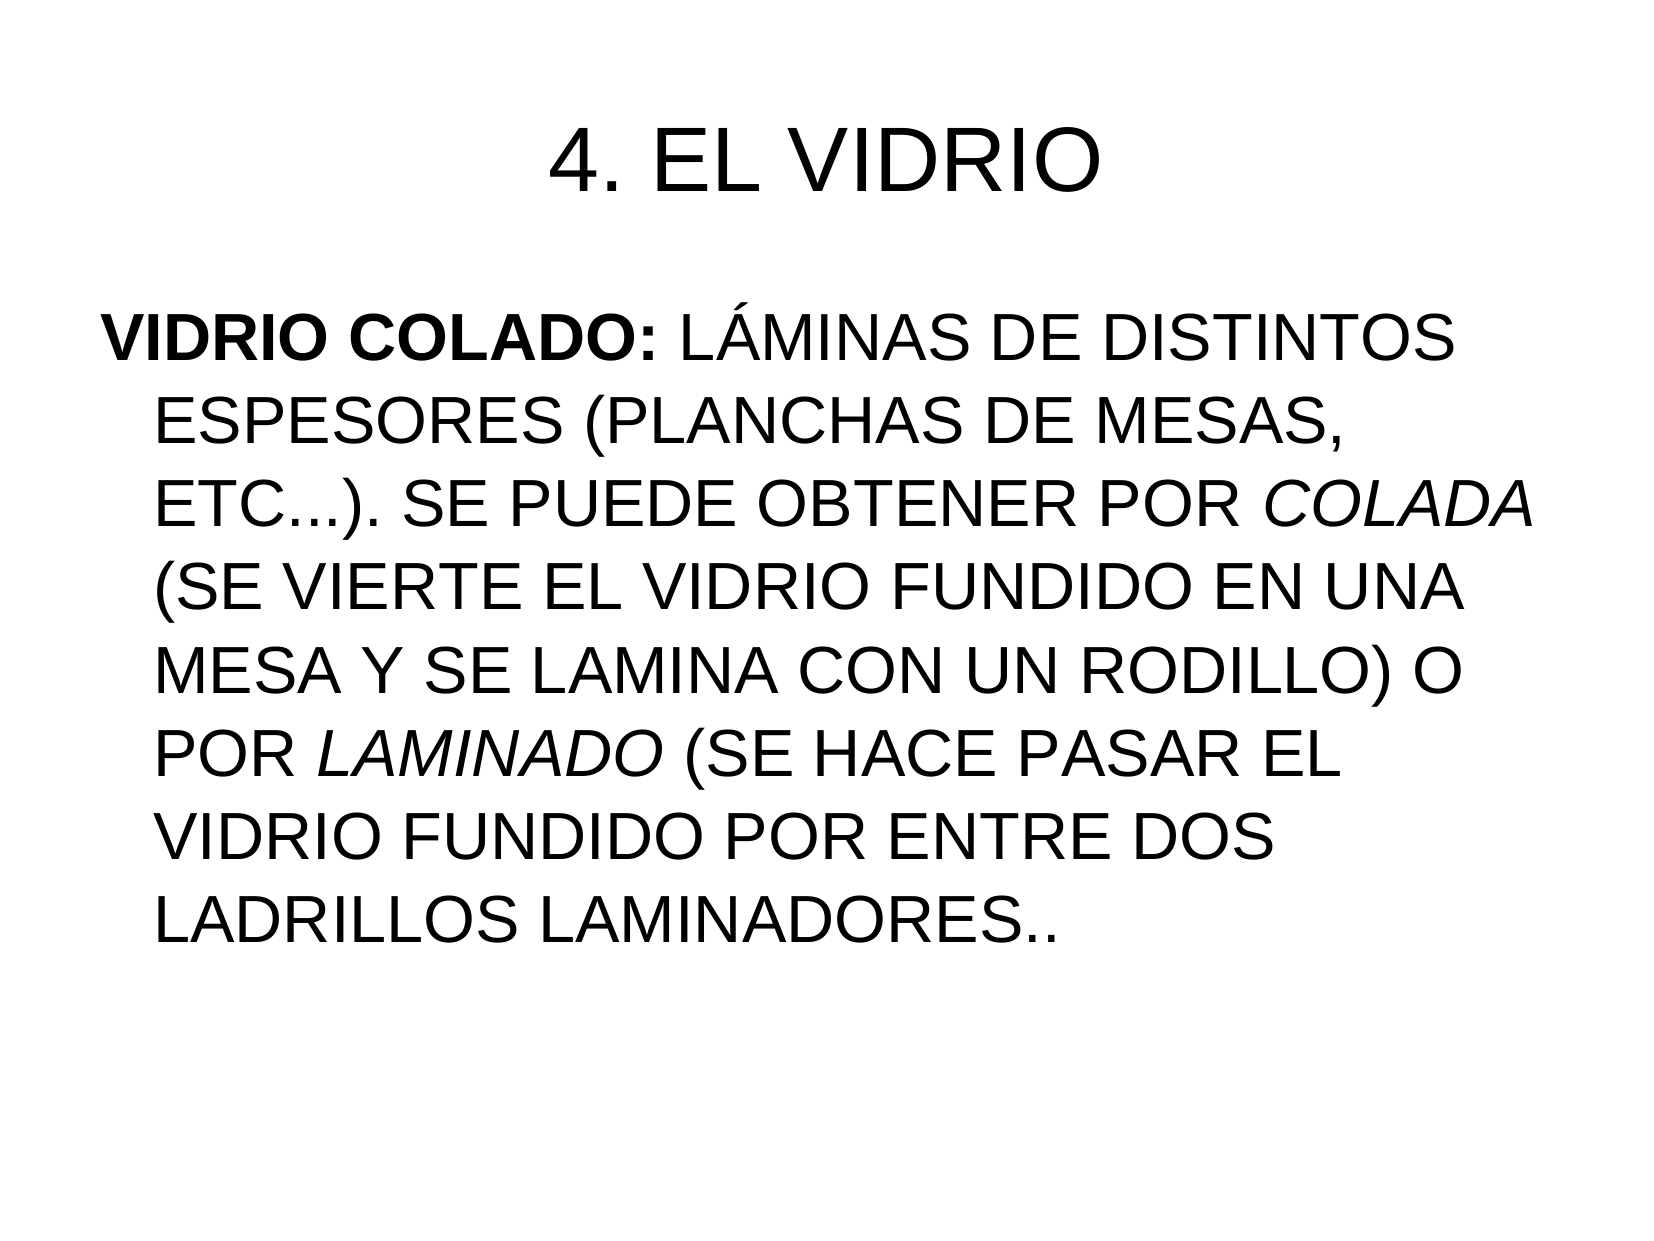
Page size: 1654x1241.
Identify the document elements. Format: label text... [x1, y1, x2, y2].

list VIDRIO COLADO: LÁMINAS DE DISTINTOS ESPESORES (PLANCHAS DE MESAS, ETC...). SE PUEDE OBTENER POR COLADA (SE VIERTE EL VIDRIO FUNDIDO EN UNA MESA Y SE LAMINA CON UN RODILLO) O POR LAMINADO (SE HACE PASAR EL VIDRIO FUNDIDO POR ENTRE DOS LADRILLOS LAMINADORES.. [82, 290, 1571, 1109]
title 4. EL VIDRIO [82, 56, 1571, 249]
